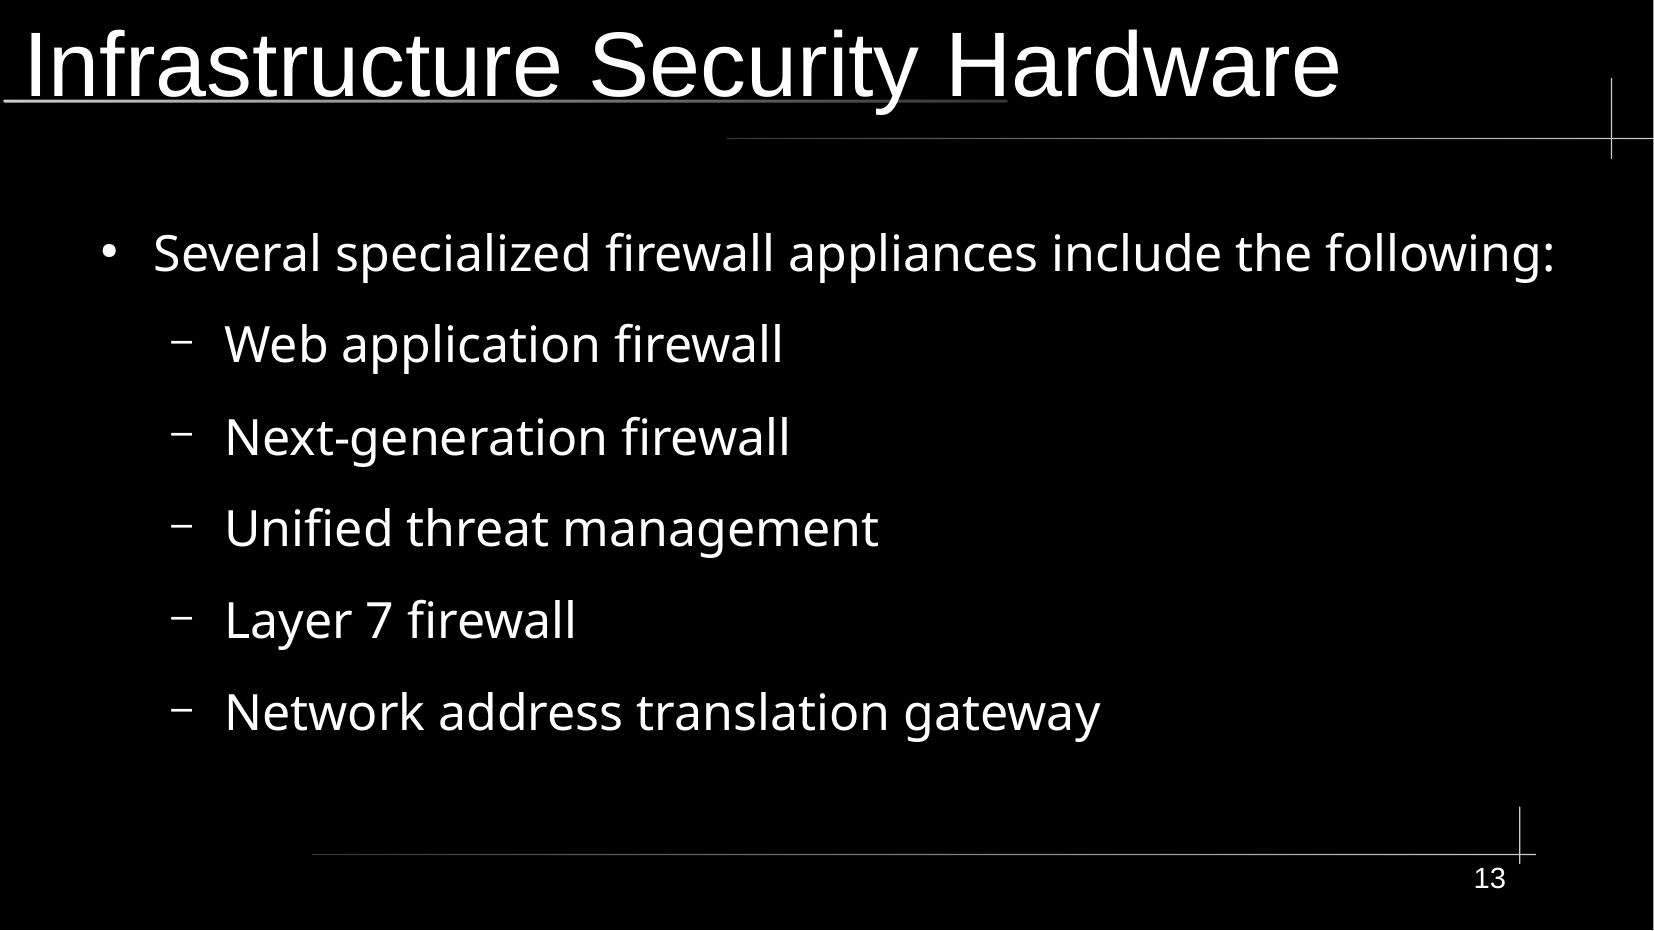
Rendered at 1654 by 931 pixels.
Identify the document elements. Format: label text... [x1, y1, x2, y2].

list Several specialized firewall appliances include the following: Web application firewall Next-generation firewall Unified threat management Layer 7 firewall Network address translation gateway [82, 217, 1571, 758]
title Infrastructure Security Hardware [23, 11, 1589, 119]
